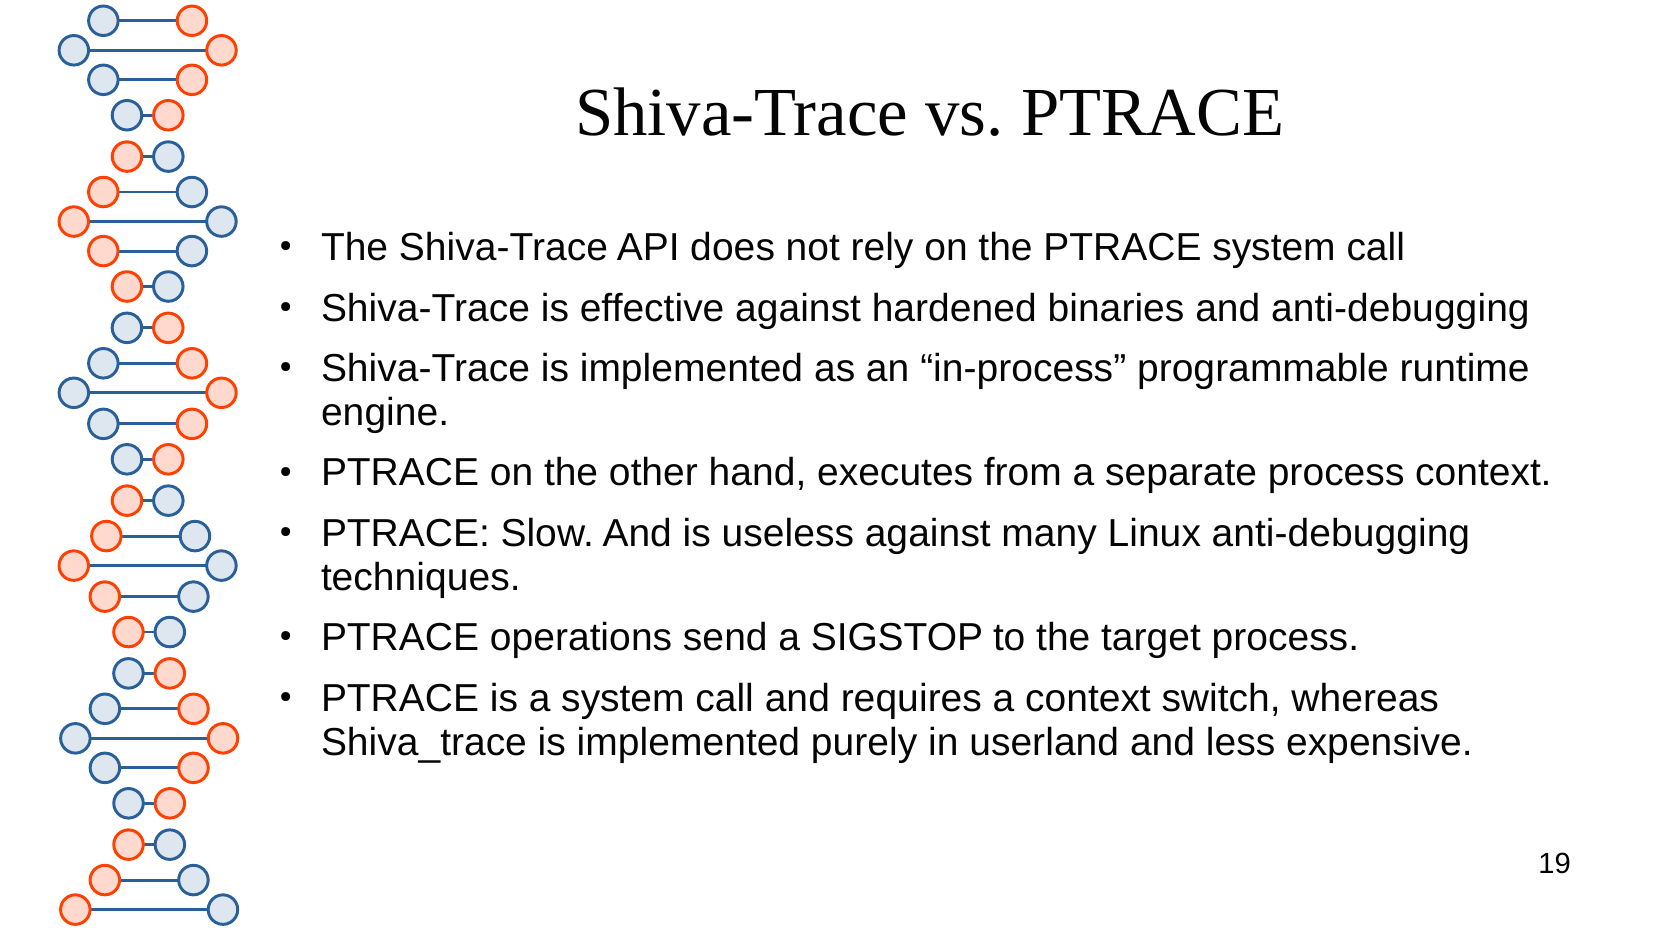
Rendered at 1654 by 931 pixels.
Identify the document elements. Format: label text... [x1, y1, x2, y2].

list The Shiva-Trace API does not rely on the PTRACE system call Shiva-Trace is effective against hardened binaries and anti-debugging Shiva-Trace is implemented as an “in-process” programmable runtime engine. PTRACE on the other hand, executes from a separate process context. PTRACE: Slow. And is useless against many Linux anti-debugging techniques. PTRACE operations send a SIGSTOP to the target process. PTRACE is a system call and requires a context switch, whereas Shiva_trace is implemented purely in userland and less expensive. [265, 225, 1595, 765]
title Shiva-Trace vs. PTRACE [265, 35, 1595, 189]
